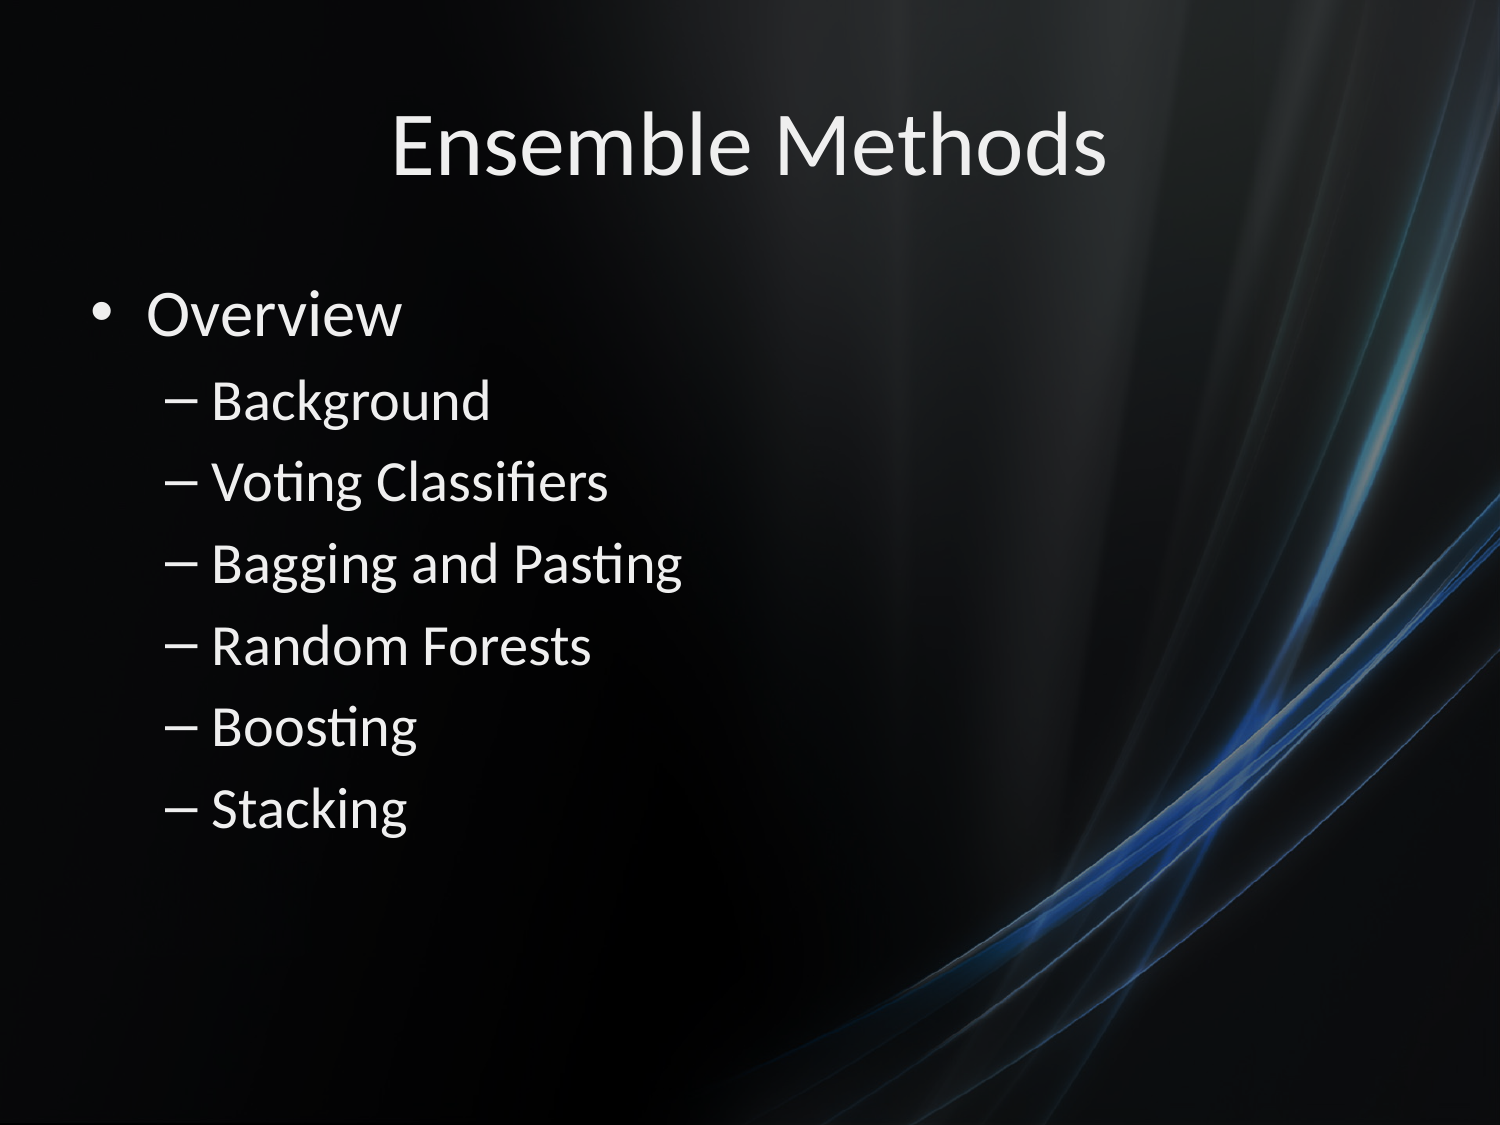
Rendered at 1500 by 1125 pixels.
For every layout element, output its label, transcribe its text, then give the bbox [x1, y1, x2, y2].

list Overview Background Voting Classifiers Bagging and Pasting Random Forests Boosting Stacking [75, 262, 1425, 1005]
title Ensemble Methods [75, 45, 1425, 233]
picture [0, 0, 1500, 1125]
